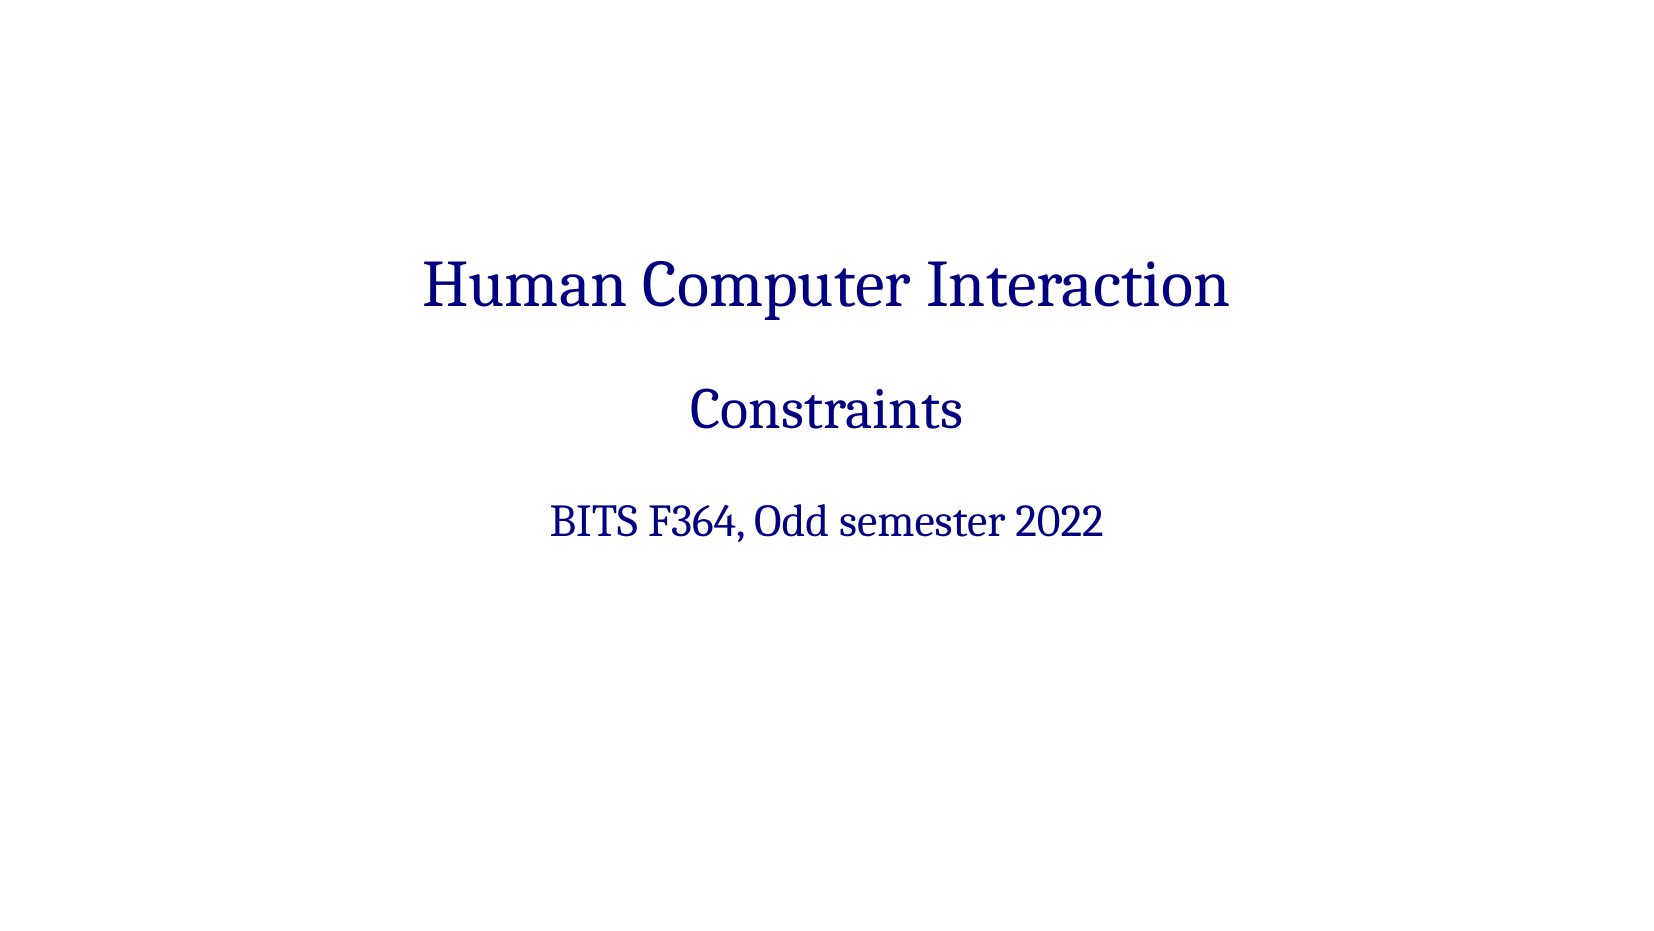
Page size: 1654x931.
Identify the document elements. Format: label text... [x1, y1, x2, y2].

subtitle Human Computer Interaction Constraints BITS F364, Odd semester 2022 [82, 37, 1571, 757]
